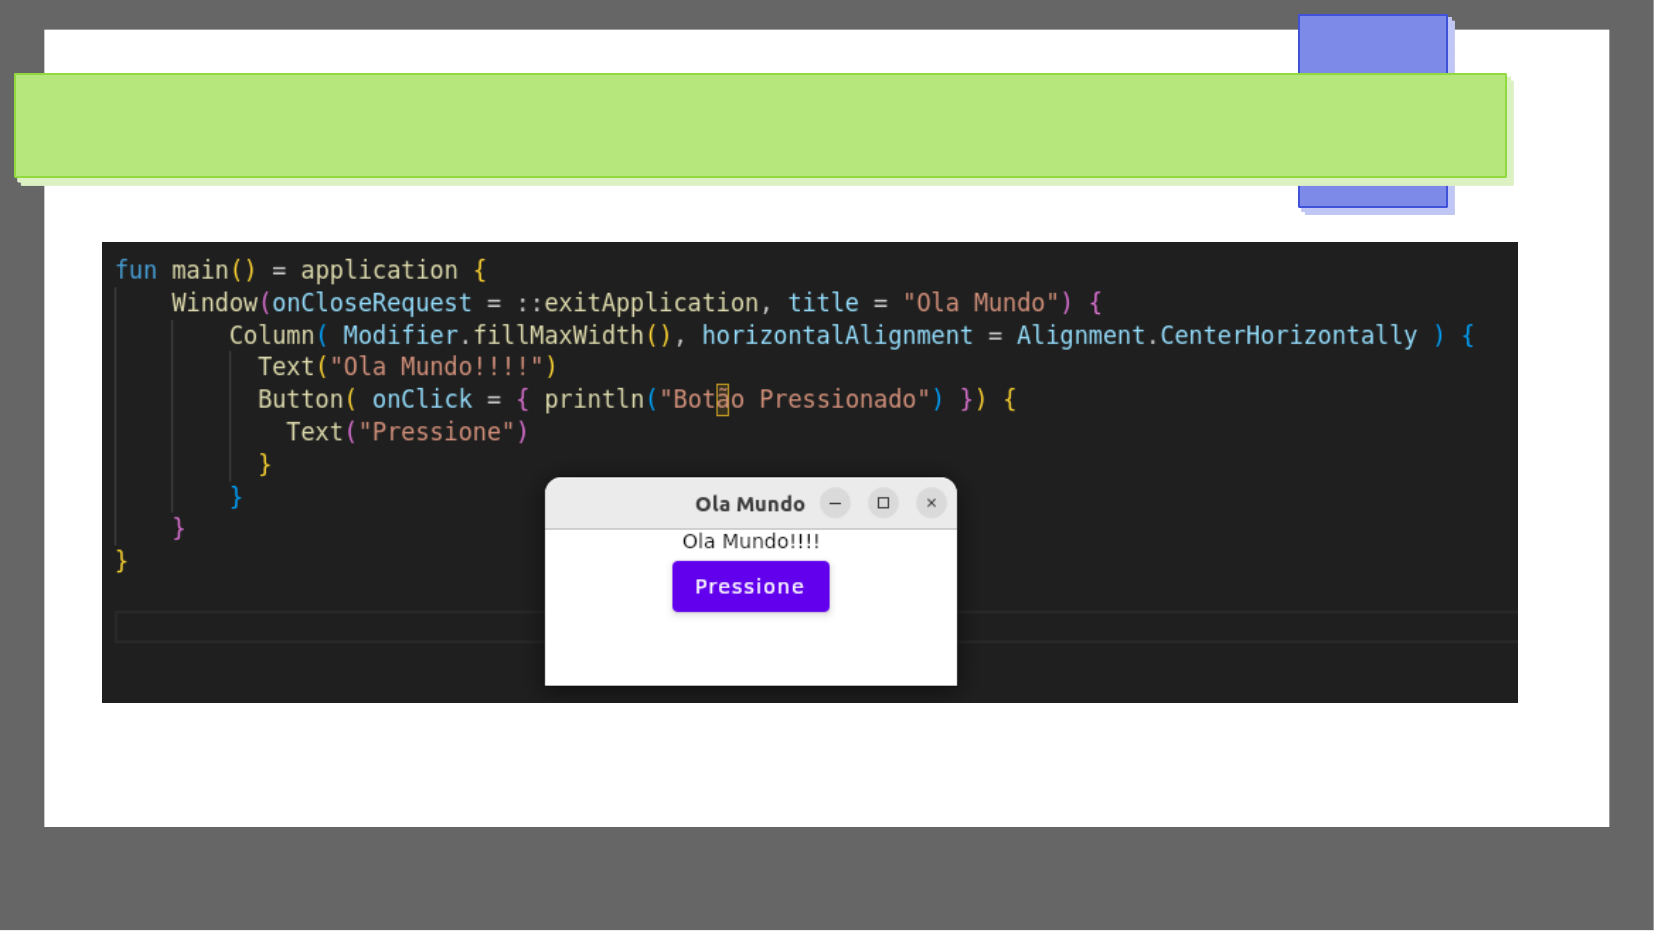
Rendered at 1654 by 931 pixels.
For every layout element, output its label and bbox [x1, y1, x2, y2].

picture [102, 242, 1518, 703]
